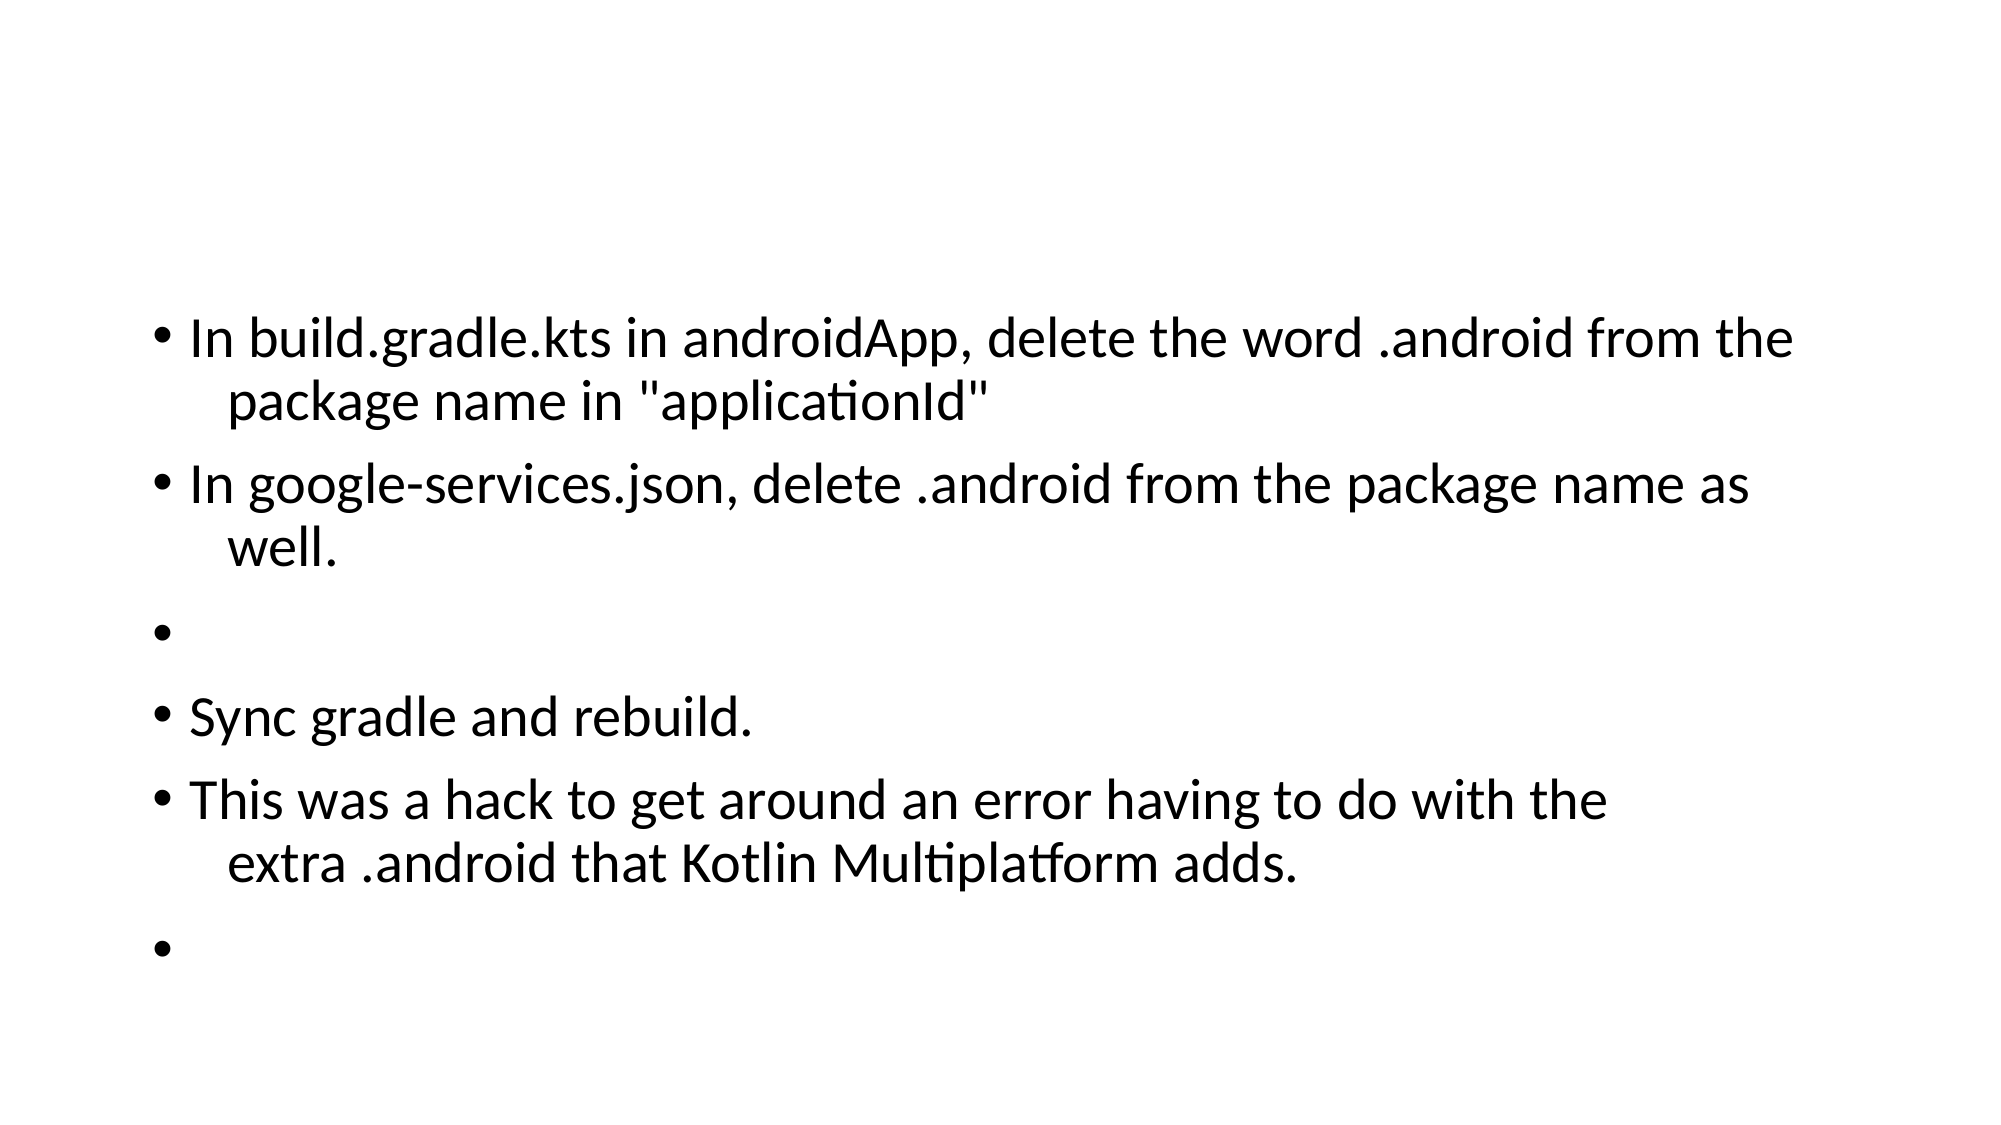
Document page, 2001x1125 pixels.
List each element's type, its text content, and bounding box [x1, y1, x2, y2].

list In build.gradle.kts in androidApp, delete the word .android from the package name in "applicationId" In google-services.json, delete .android from the package name as well. Sync gradle and rebuild. This was a hack to get around an error having to do with the extra .android that Kotlin Multiplatform adds. [137, 299, 1863, 1014]
